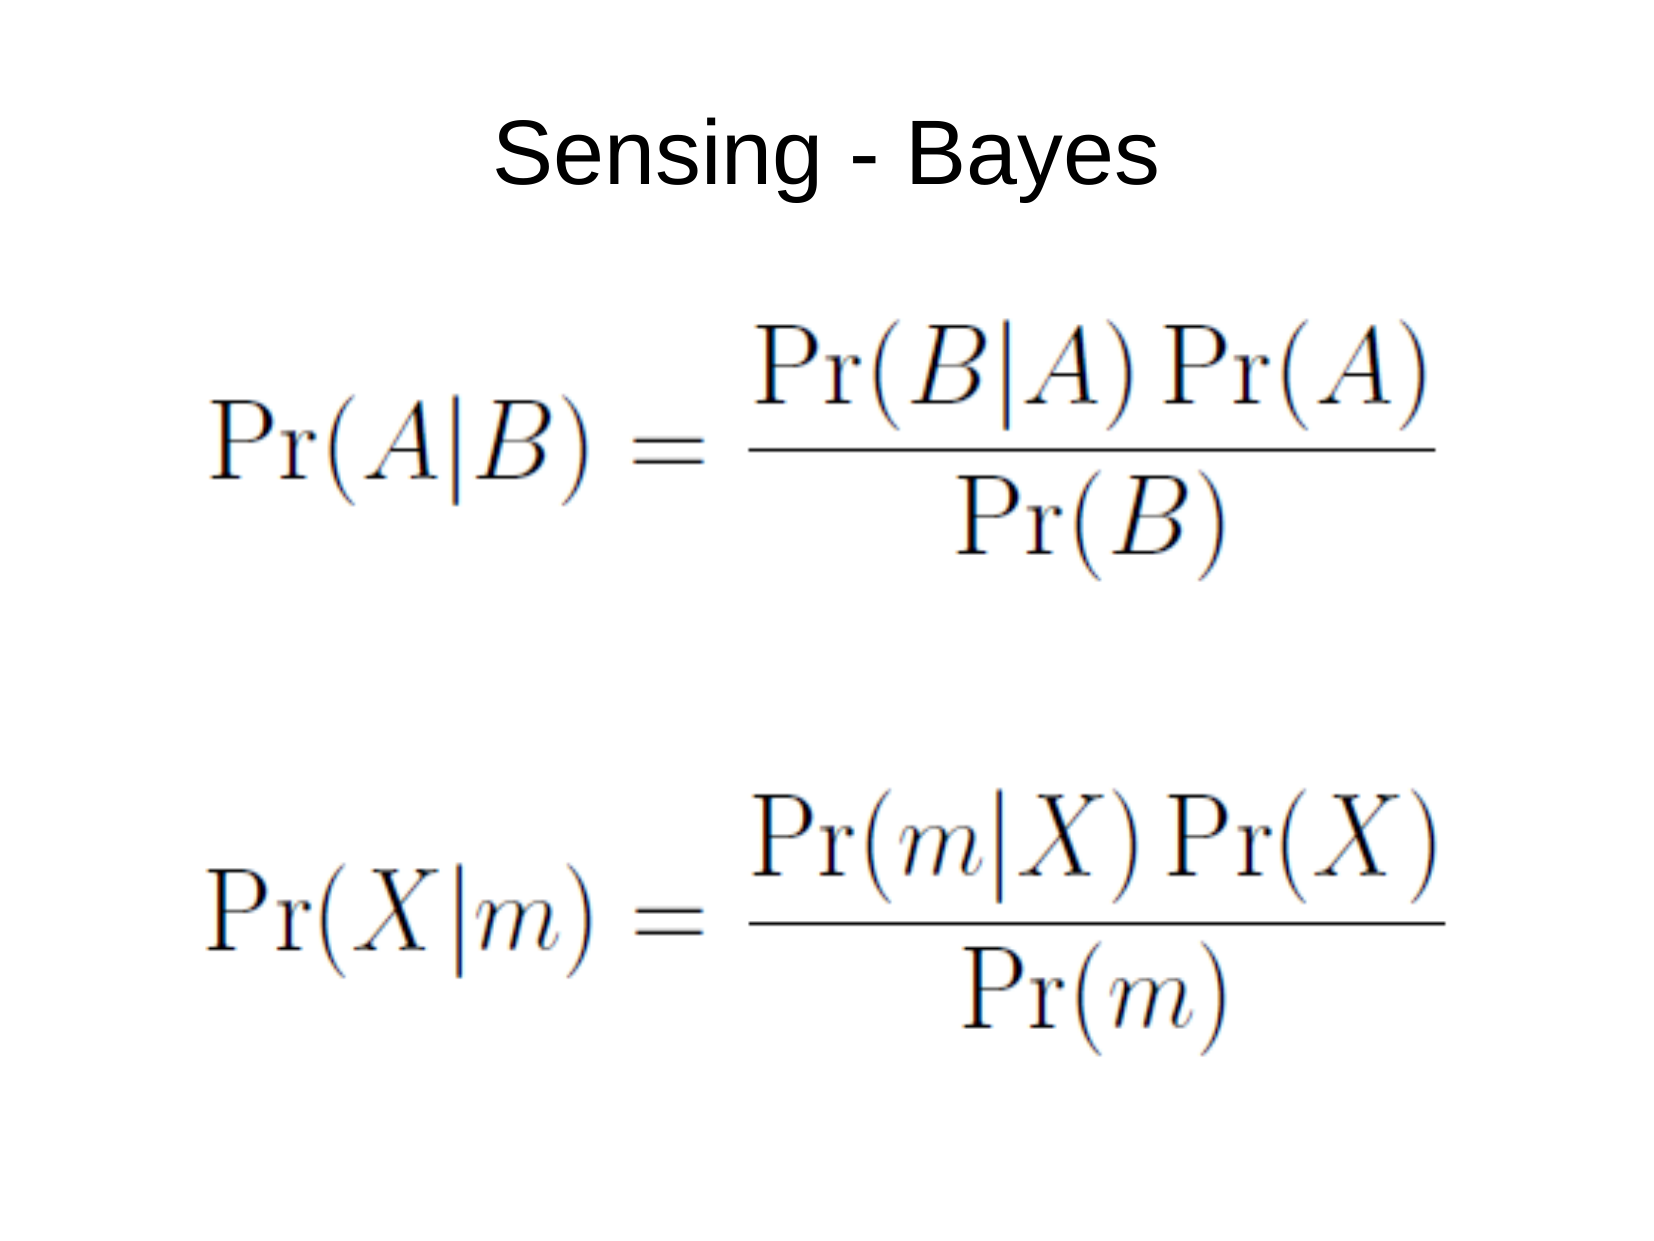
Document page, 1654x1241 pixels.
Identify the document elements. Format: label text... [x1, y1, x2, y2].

picture [187, 749, 1486, 1088]
title Sensing - Bayes [82, 49, 1571, 257]
picture [187, 299, 1463, 601]
